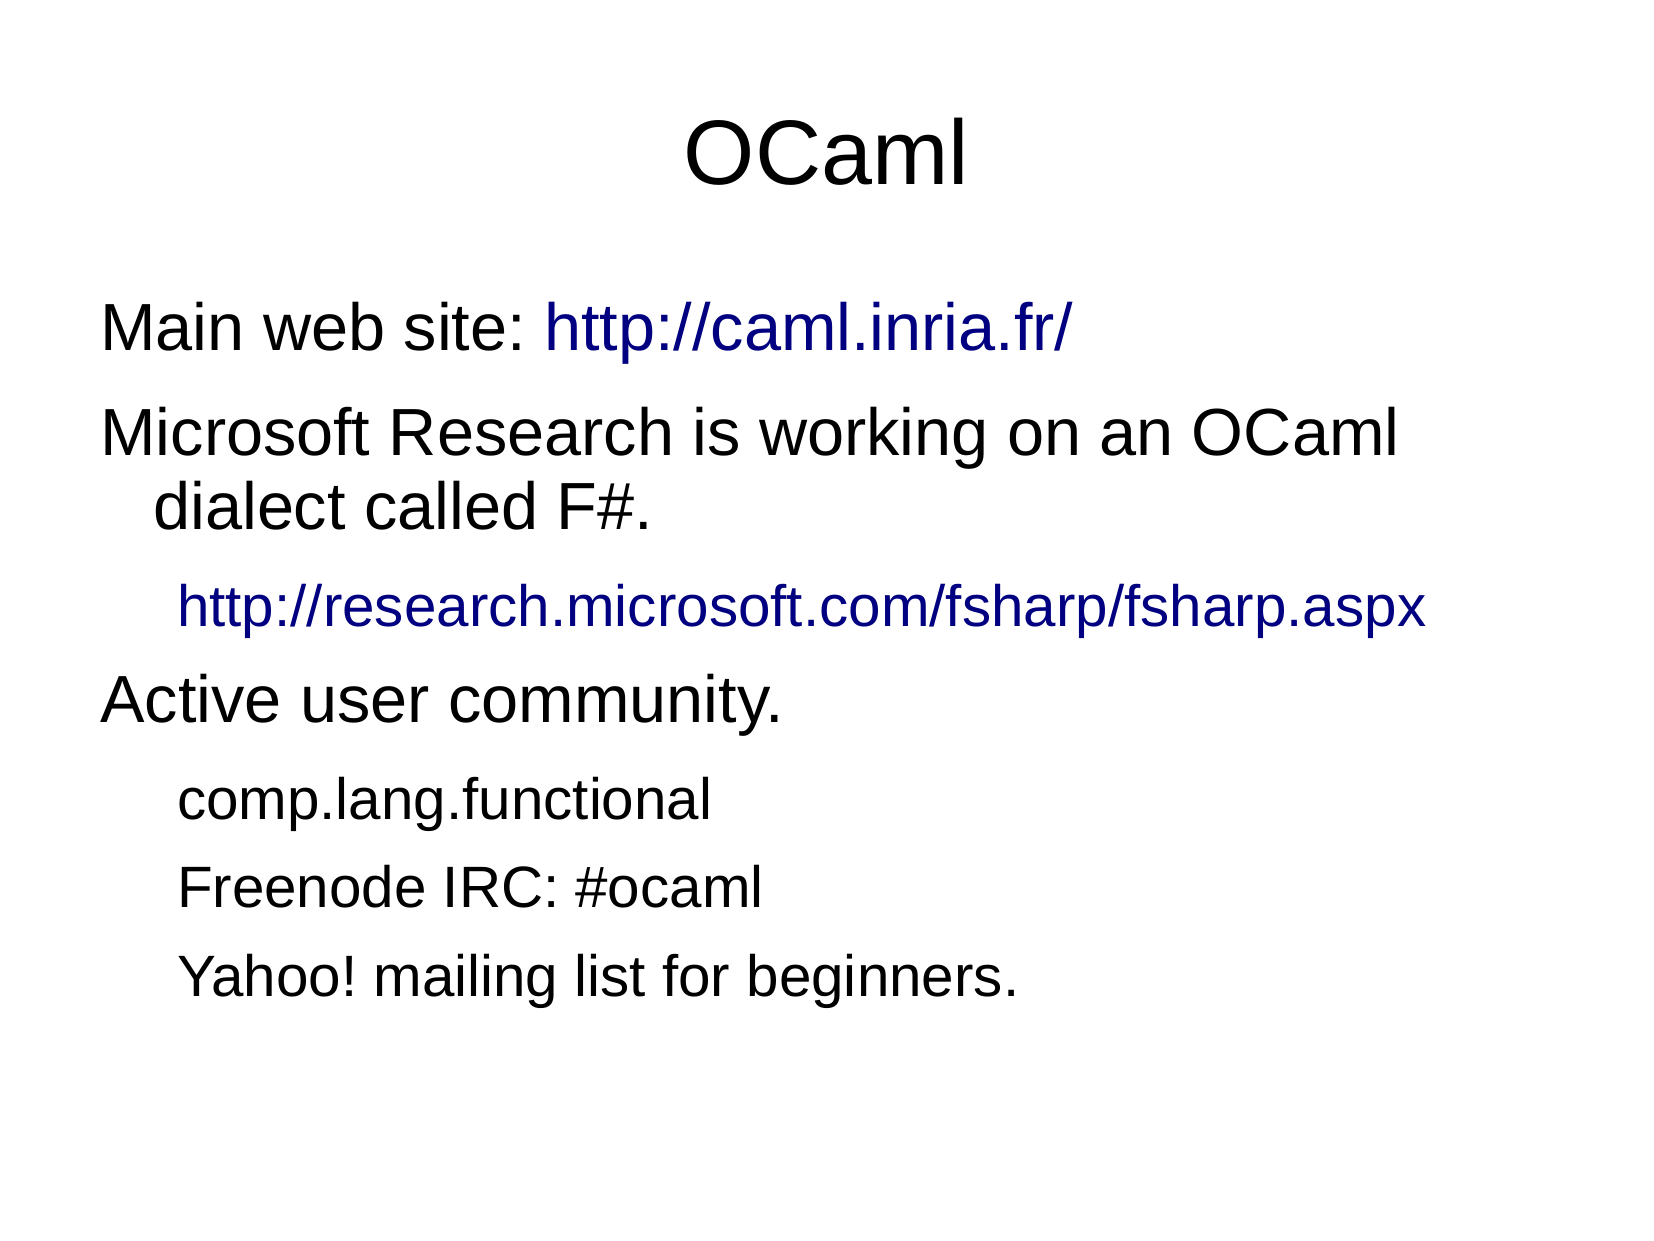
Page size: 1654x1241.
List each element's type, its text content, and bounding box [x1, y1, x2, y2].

title OCaml [82, 56, 1571, 250]
list Main web site: http://caml.inria.fr/ Microsoft Research is working on an OCaml dialect called F#. http://research.microsoft.com/fsharp/fsharp.aspx Active user community. comp.lang.functional Freenode IRC: #ocaml Yahoo! mailing list for beginners. [82, 290, 1571, 1094]
